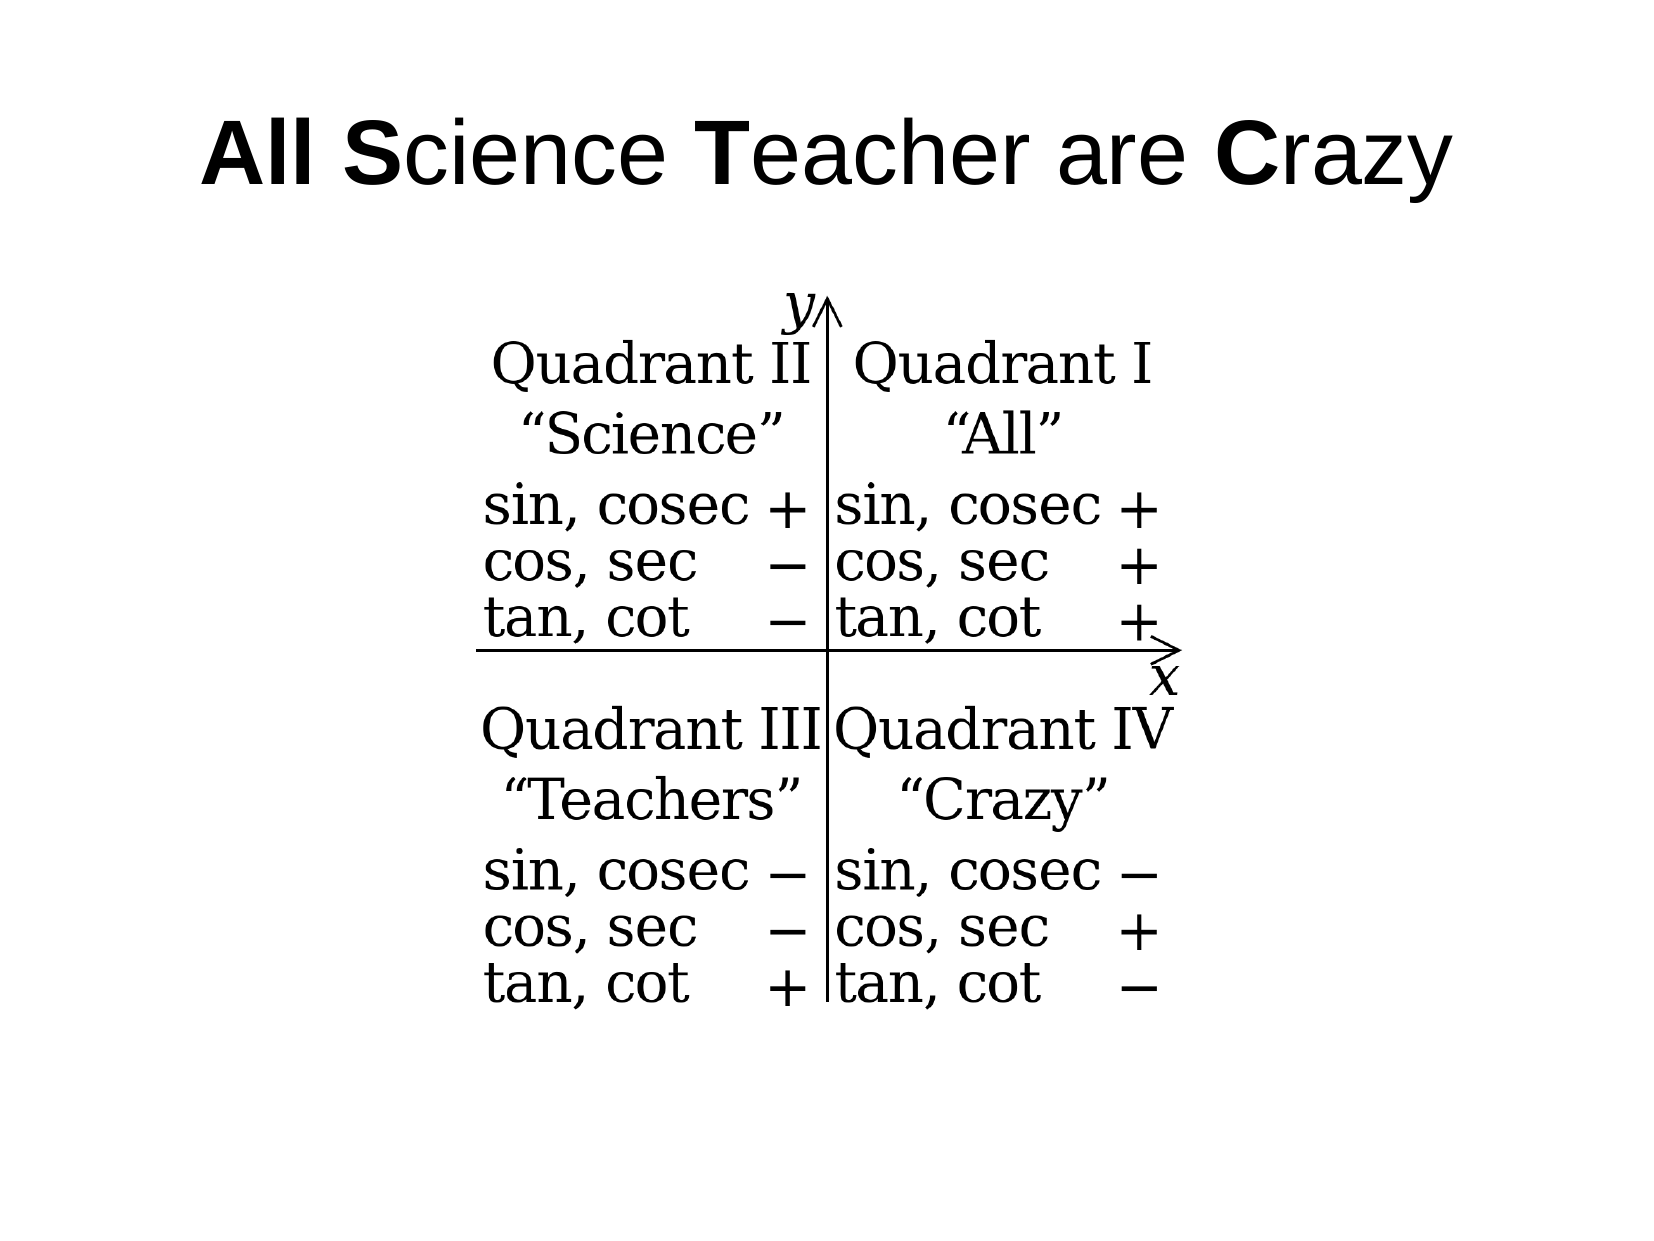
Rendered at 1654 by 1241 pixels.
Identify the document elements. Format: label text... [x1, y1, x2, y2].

title All Science Teacher are Crazy [82, 49, 1571, 257]
picture [467, 290, 1187, 1010]
